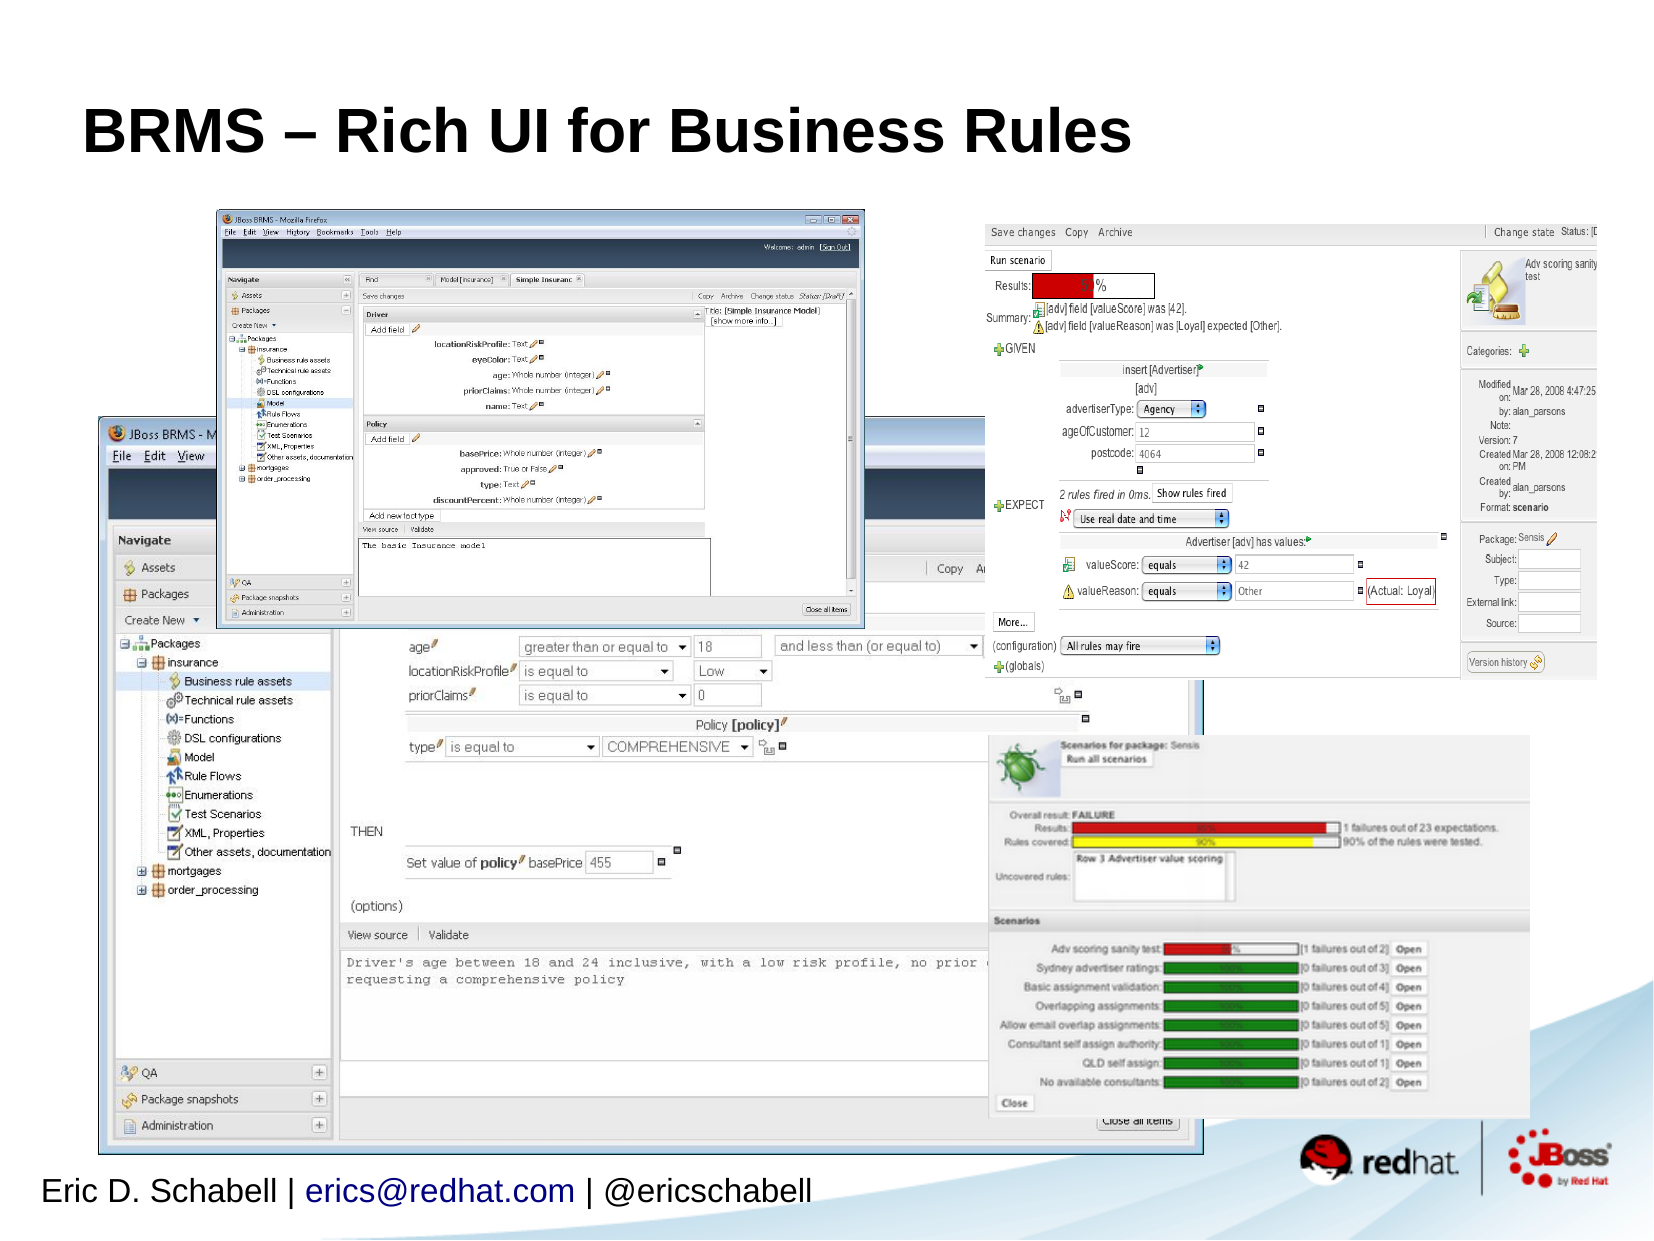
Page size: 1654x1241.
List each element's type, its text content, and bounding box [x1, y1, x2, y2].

picture [3, 0, 1654, 1240]
title BRMS – Rich UI for Business Rules [82, 37, 1571, 226]
